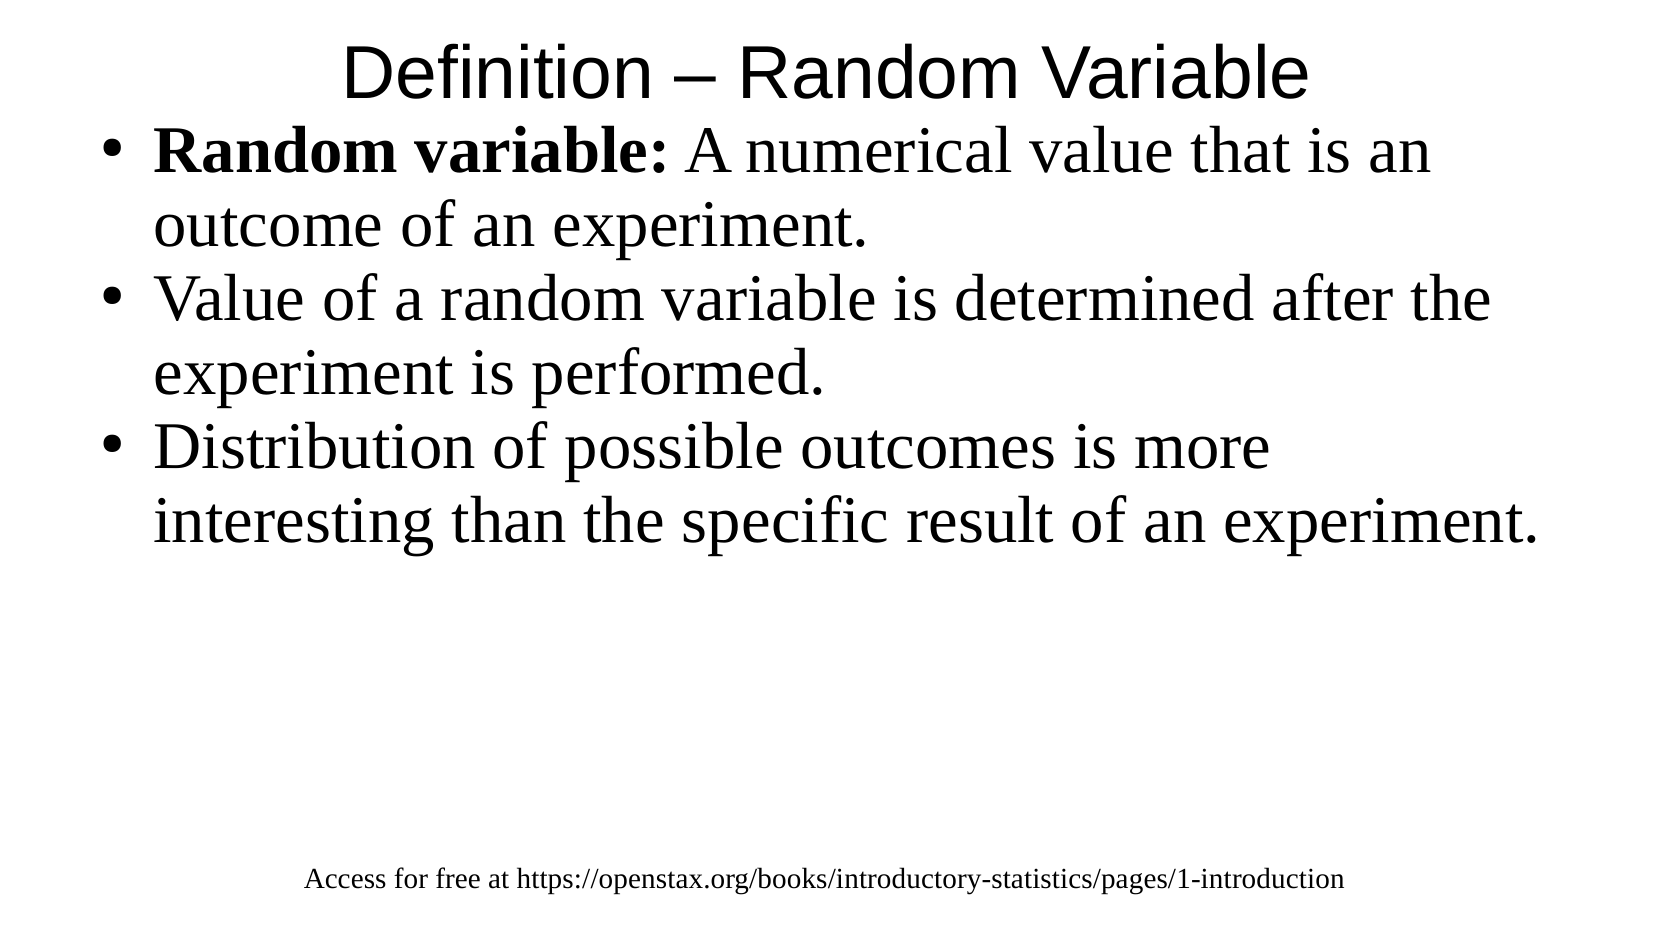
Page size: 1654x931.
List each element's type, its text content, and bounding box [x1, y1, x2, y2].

title Definition – Random Variable [82, 18, 1571, 112]
list Random variable: A numerical value that is an outcome of an experiment. Value of a random variable is determined after the experiment is performed. Distribution of possible outcomes is more interesting than the specific result of an experiment. [82, 112, 1571, 863]
